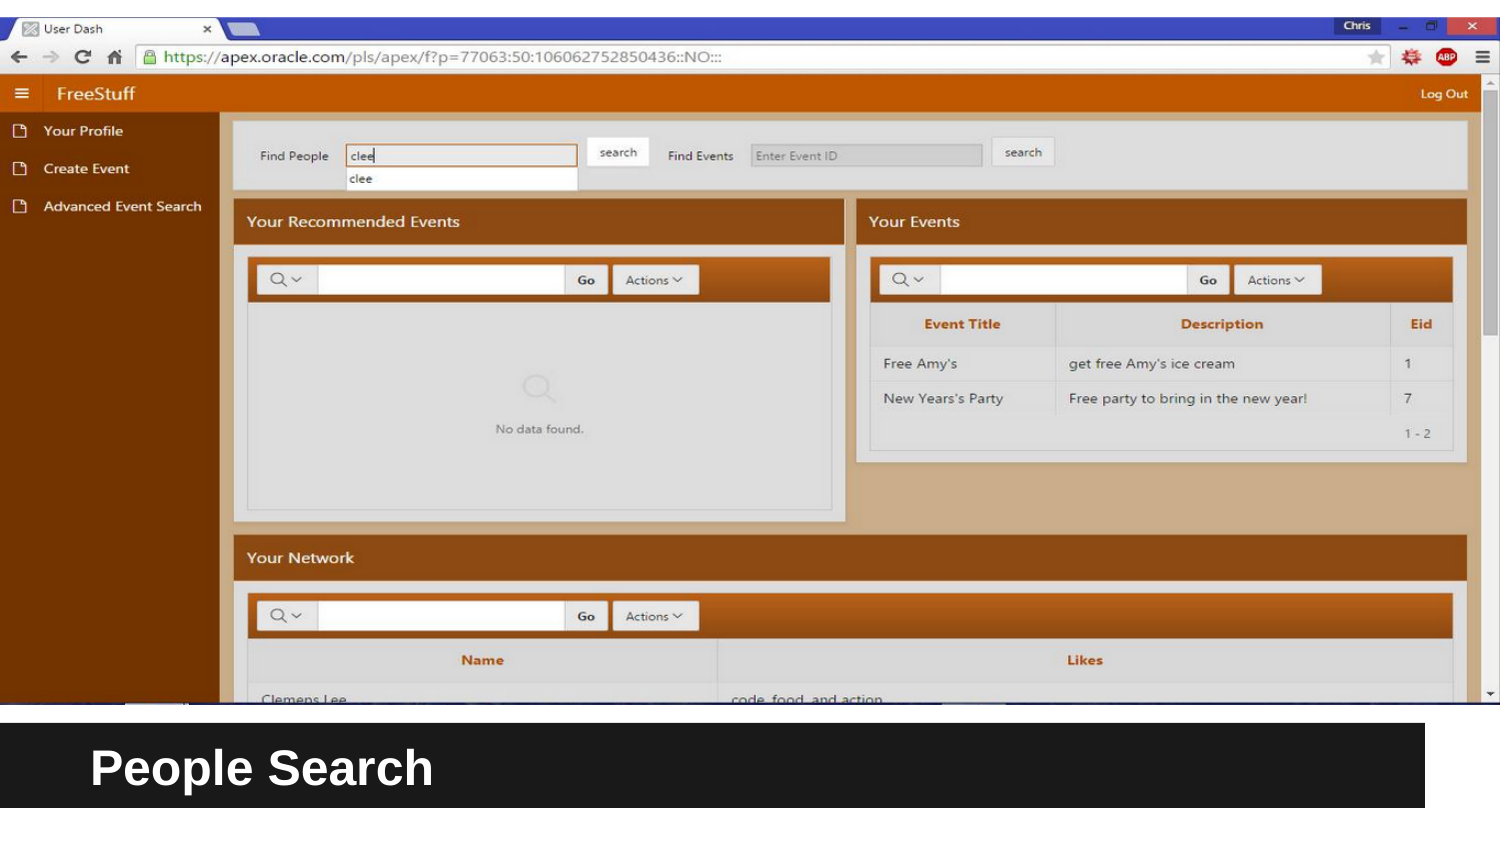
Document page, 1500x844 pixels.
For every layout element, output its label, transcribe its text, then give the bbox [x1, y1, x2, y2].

list People Search [75, 722, 1425, 808]
picture [0, 17, 1500, 706]
